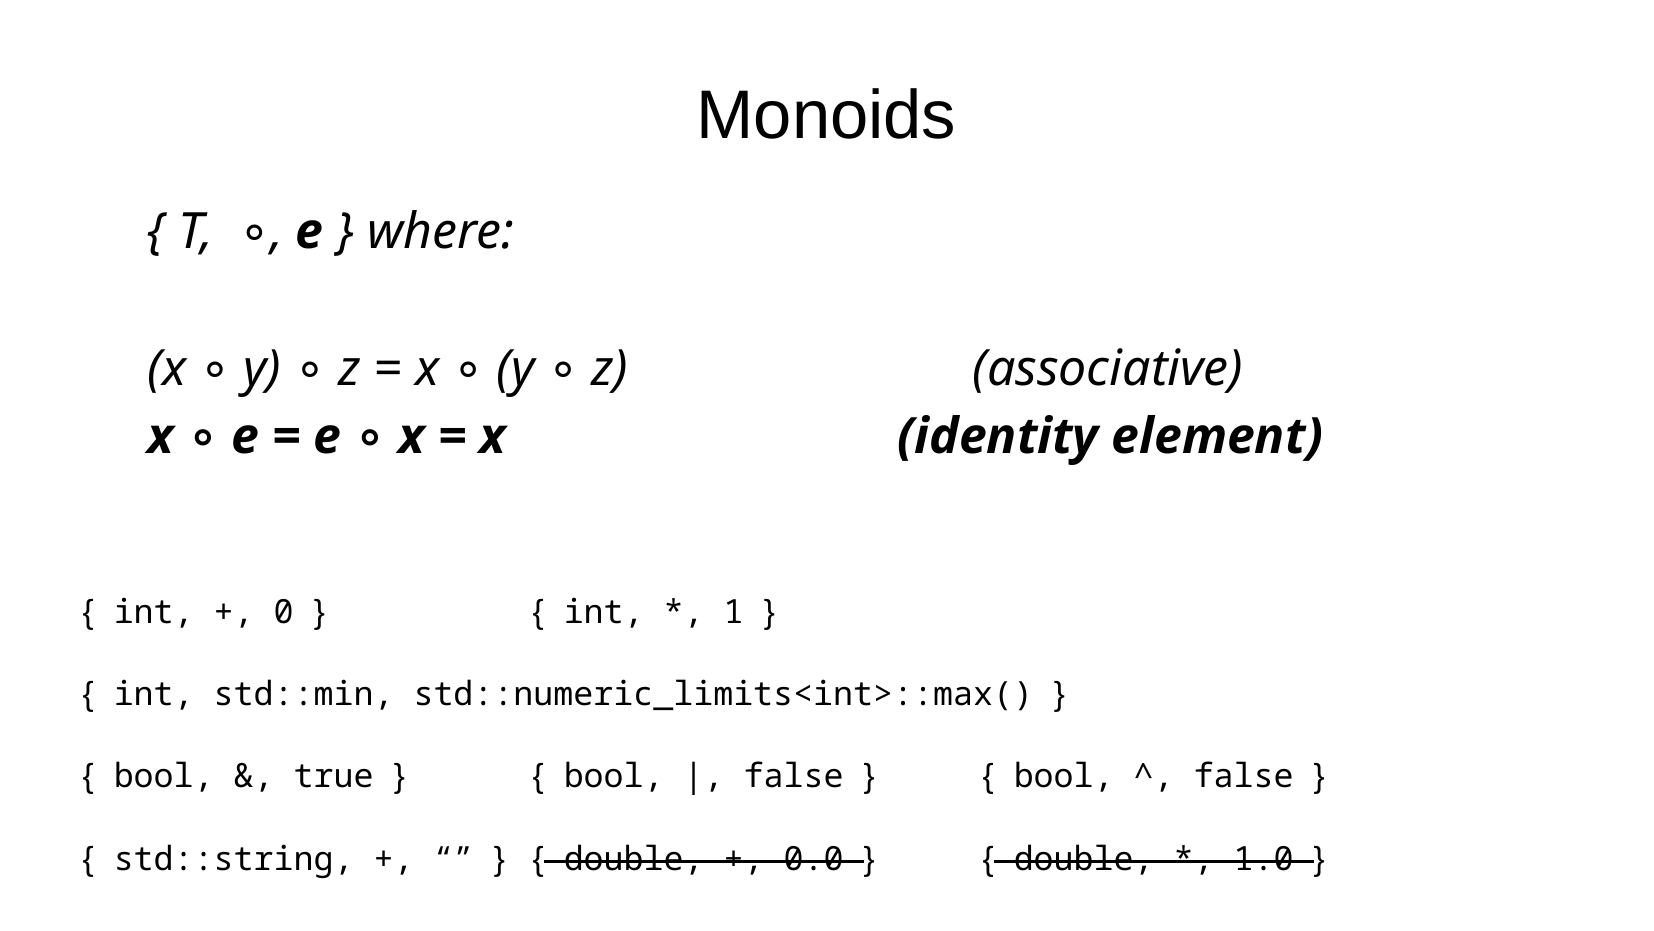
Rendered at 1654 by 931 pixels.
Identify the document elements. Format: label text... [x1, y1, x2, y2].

text_box { int, +, 0 } { int, *, 1 } { int, std::min, std::numeric_limits<int>::max() } { bool, &, true } { bool, |, false } { bool, ^, false } { std::string, +, “” } { double, +, 0.0 } { double, *, 1.0 } [82, 537, 1571, 931]
list { T, ∘, e } where: (x ∘ y) ∘ z = x ∘ (y ∘ z) (associative) x ∘ e = e ∘ x = x (identity element) [76, 195, 1565, 735]
title Monoids [82, 37, 1571, 193]
